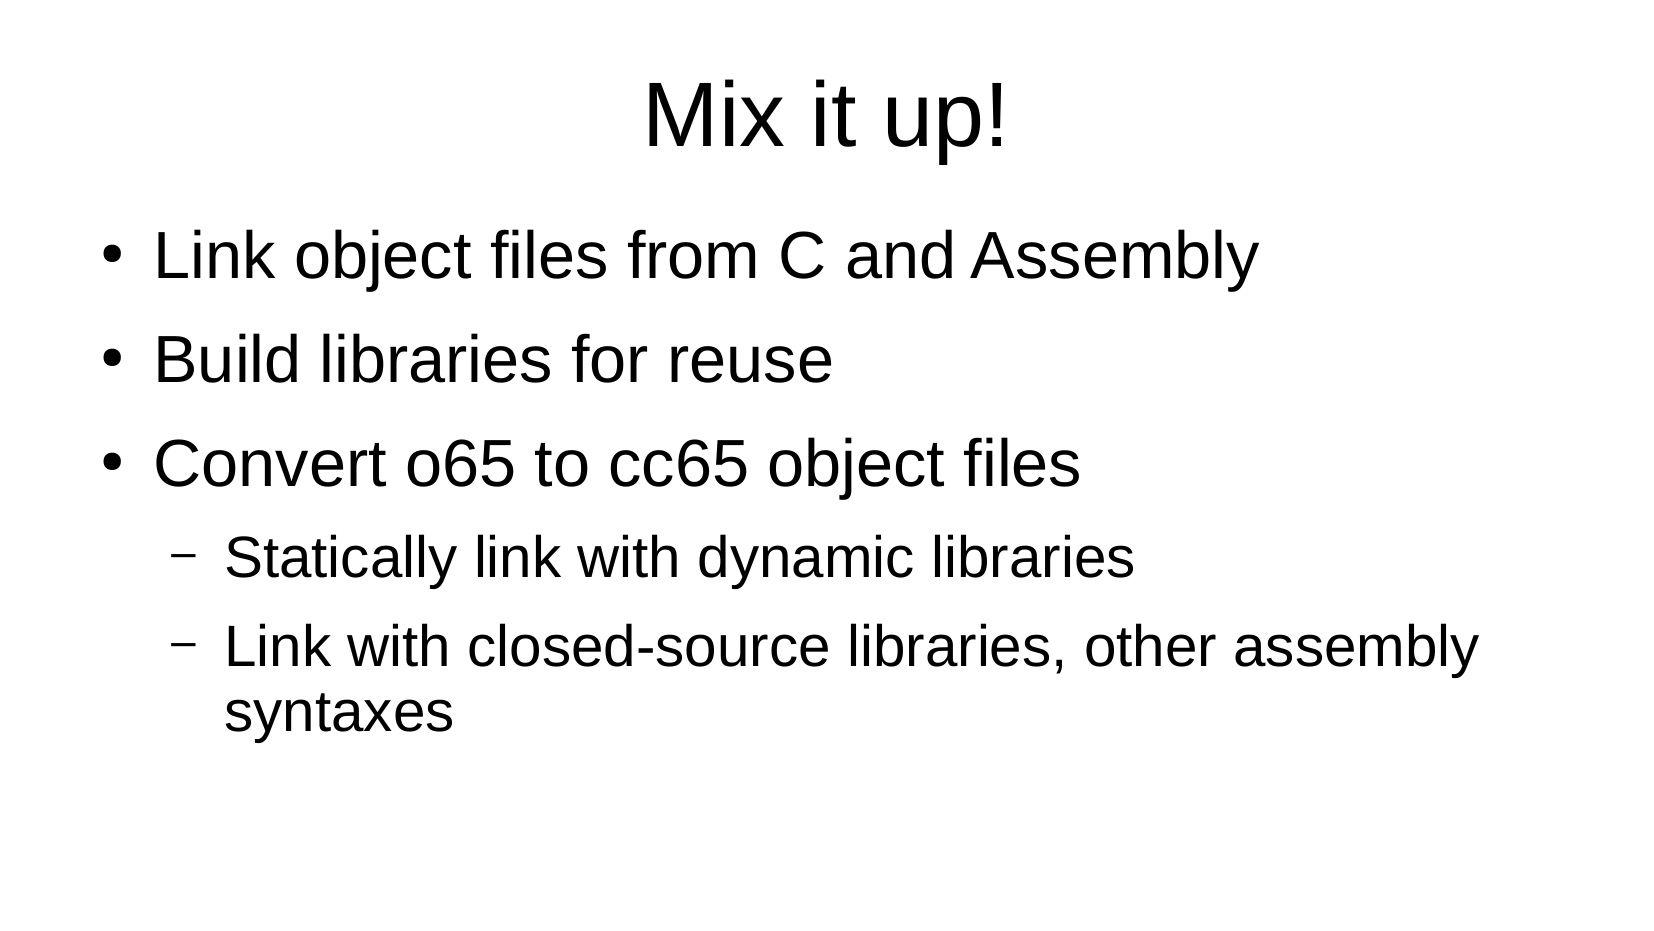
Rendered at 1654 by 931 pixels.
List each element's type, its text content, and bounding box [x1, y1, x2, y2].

list Link object files from C and Assembly Build libraries for reuse Convert o65 to cc65 object files Statically link with dynamic libraries Link with closed-source libraries, other assembly syntaxes [82, 217, 1571, 758]
title Mix it up! [82, 37, 1571, 193]
